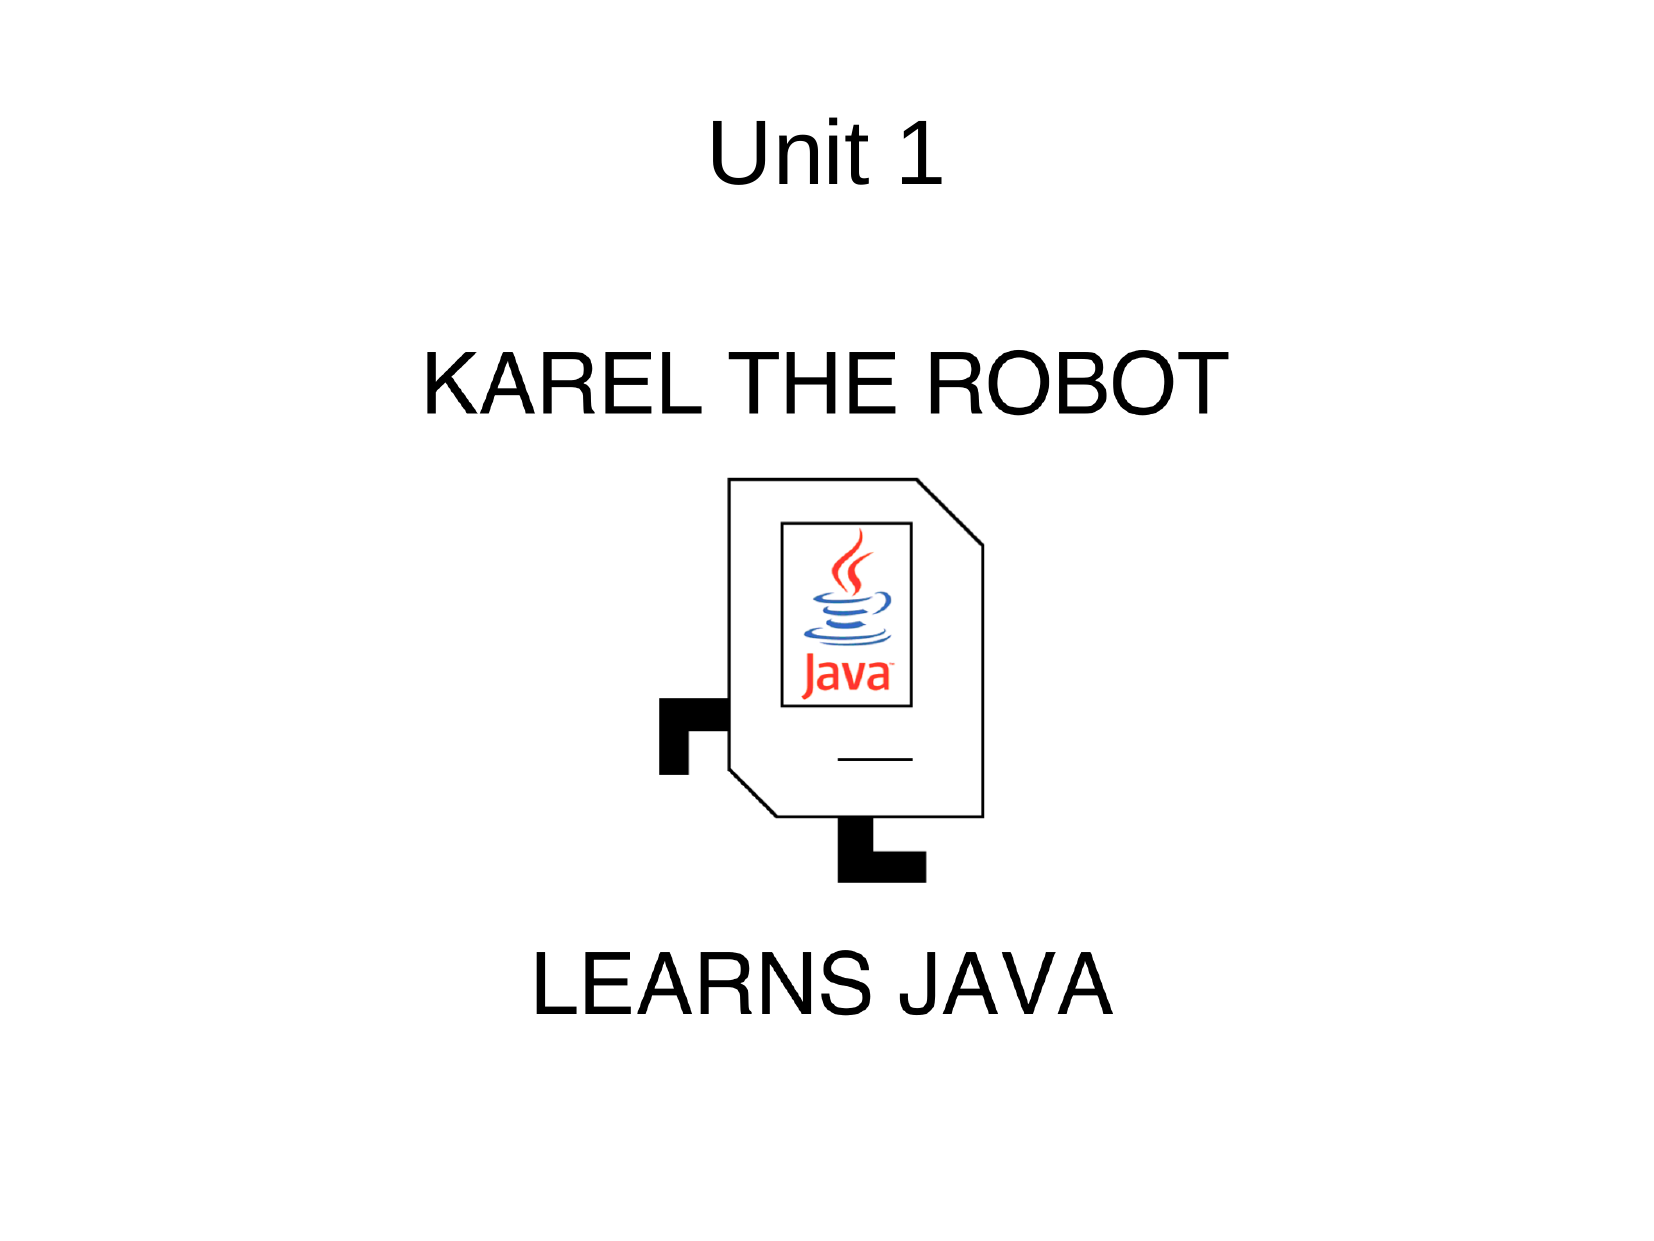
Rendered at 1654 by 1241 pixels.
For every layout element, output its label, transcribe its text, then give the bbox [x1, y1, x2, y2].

picture [397, 317, 1257, 1051]
title Unit 1 [82, 49, 1571, 257]
